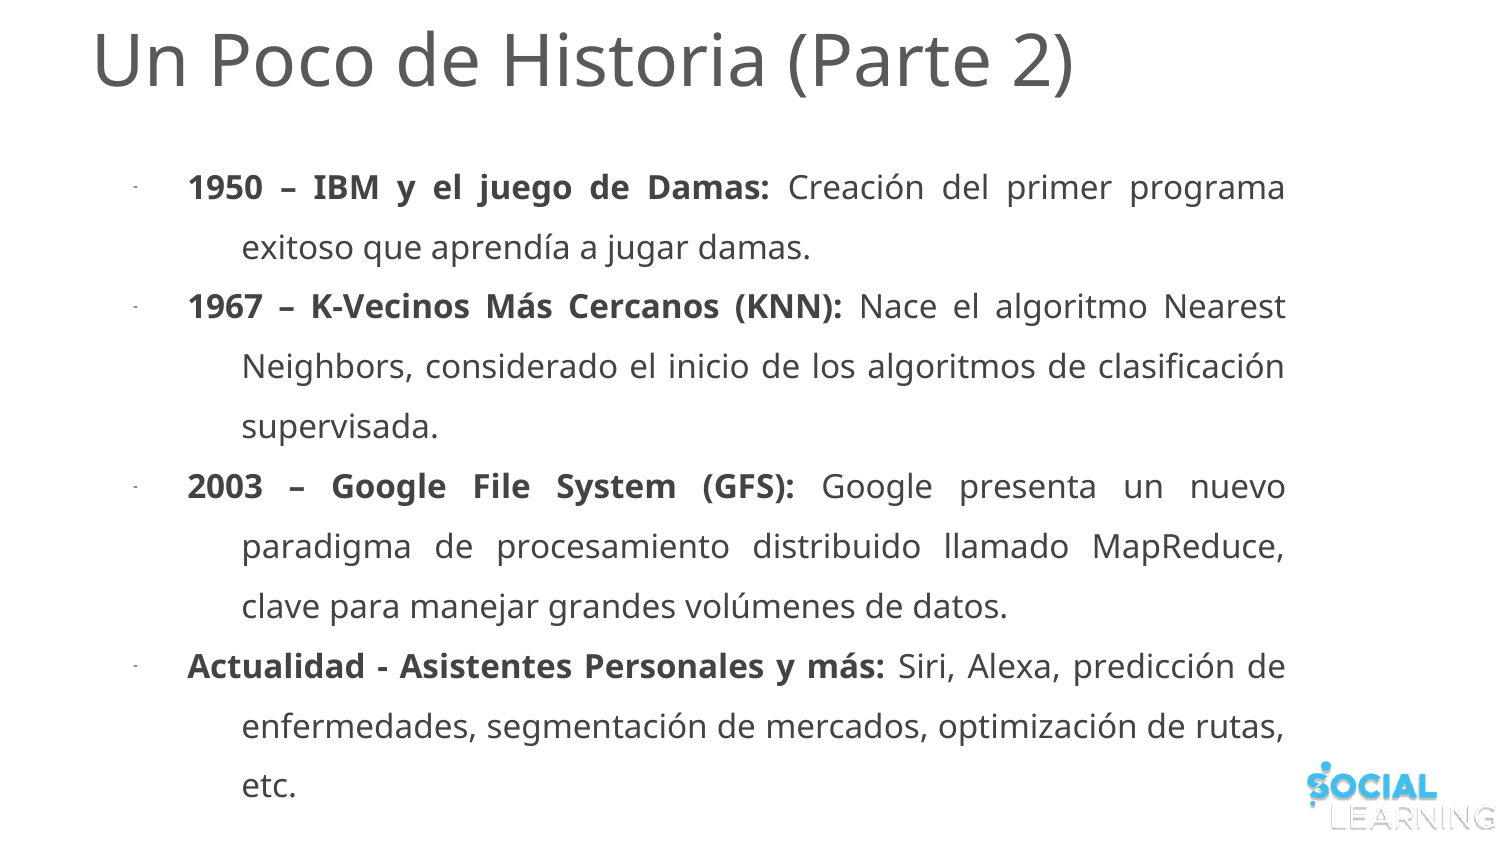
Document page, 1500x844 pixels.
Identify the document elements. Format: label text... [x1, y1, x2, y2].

text_box Un Poco de Historia (Parte 2) [76, 0, 1281, 130]
text_box 1950 – IBM y el juego de Damas: Creación del primer programa exitoso que aprendía a jugar damas. 1967 – K-Vecinos Más Cercanos (KNN): Nace el algoritmo Nearest Neighbors, considerado el inicio de los algoritmos de clasificación supervisada. 2003 – Google File System (GFS): Google presenta un nuevo paradigma de procesamiento distribuido llamado MapReduce, clave para manejar grandes volúmenes de datos. Actualidad - Asistentes Personales y más: Siri, Alexa, predicción de enfermedades, segmentación de mercados, optimización de rutas, etc. [76, 130, 1302, 844]
picture [1302, 744, 1500, 844]
